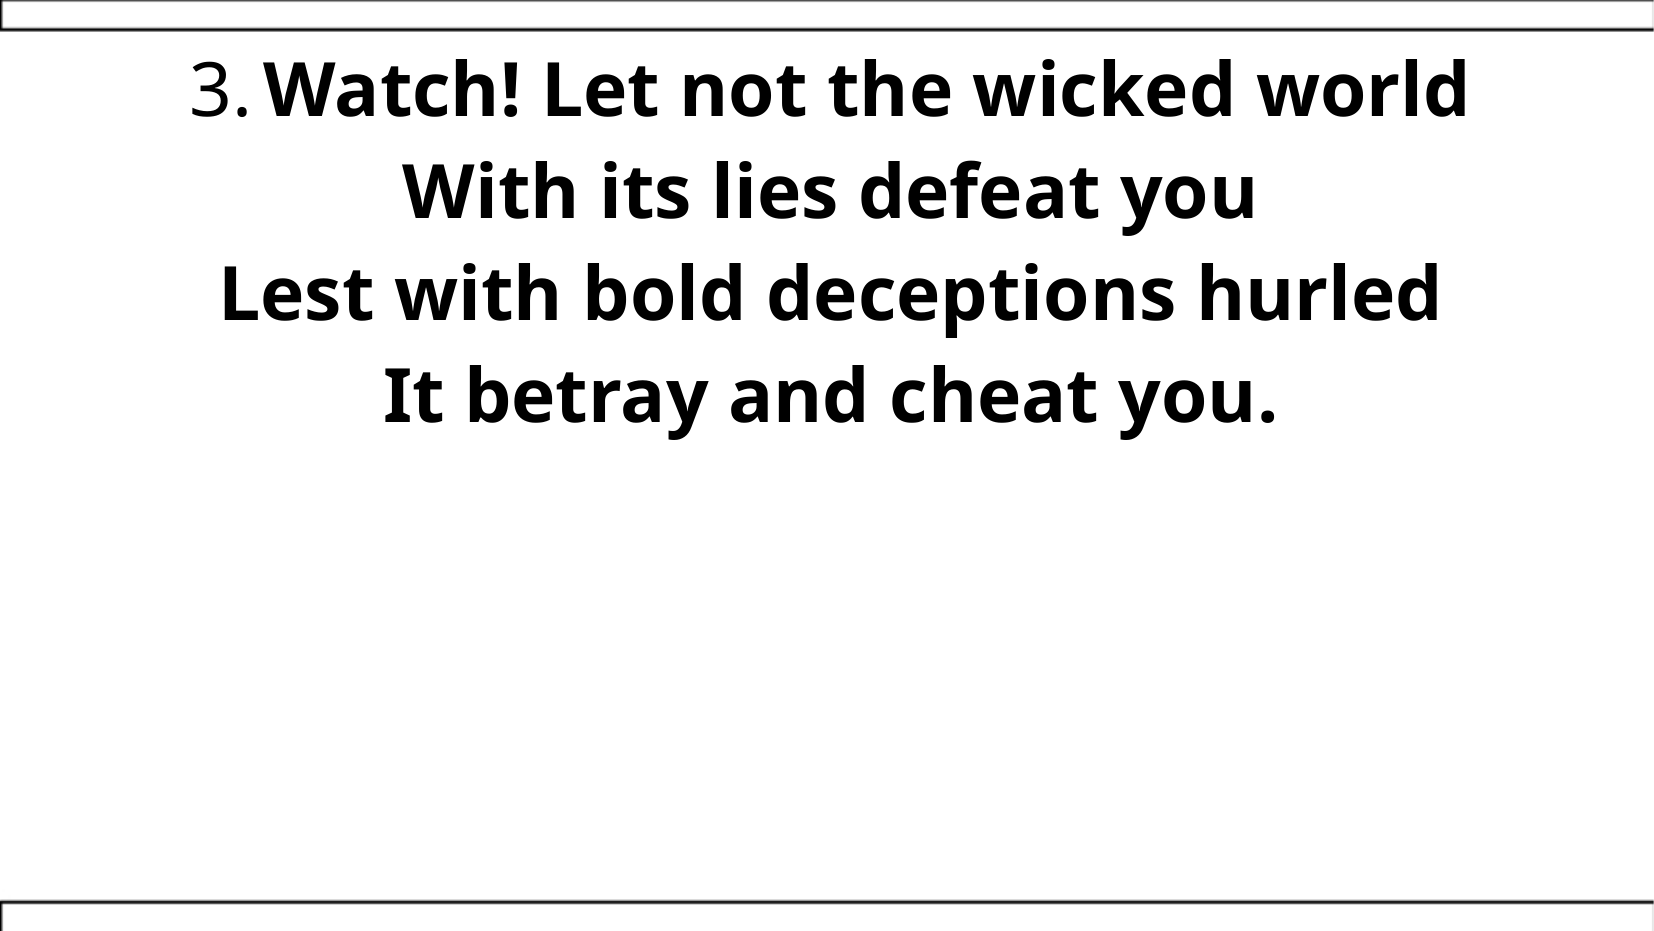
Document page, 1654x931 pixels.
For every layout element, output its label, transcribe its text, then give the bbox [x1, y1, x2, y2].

text_box 3. Watch! Let not the wicked world With its lies defeat you Lest with bold deceptions hurled It betray and cheat you. [73, 28, 1589, 443]
picture [0, 0, 1654, 931]
